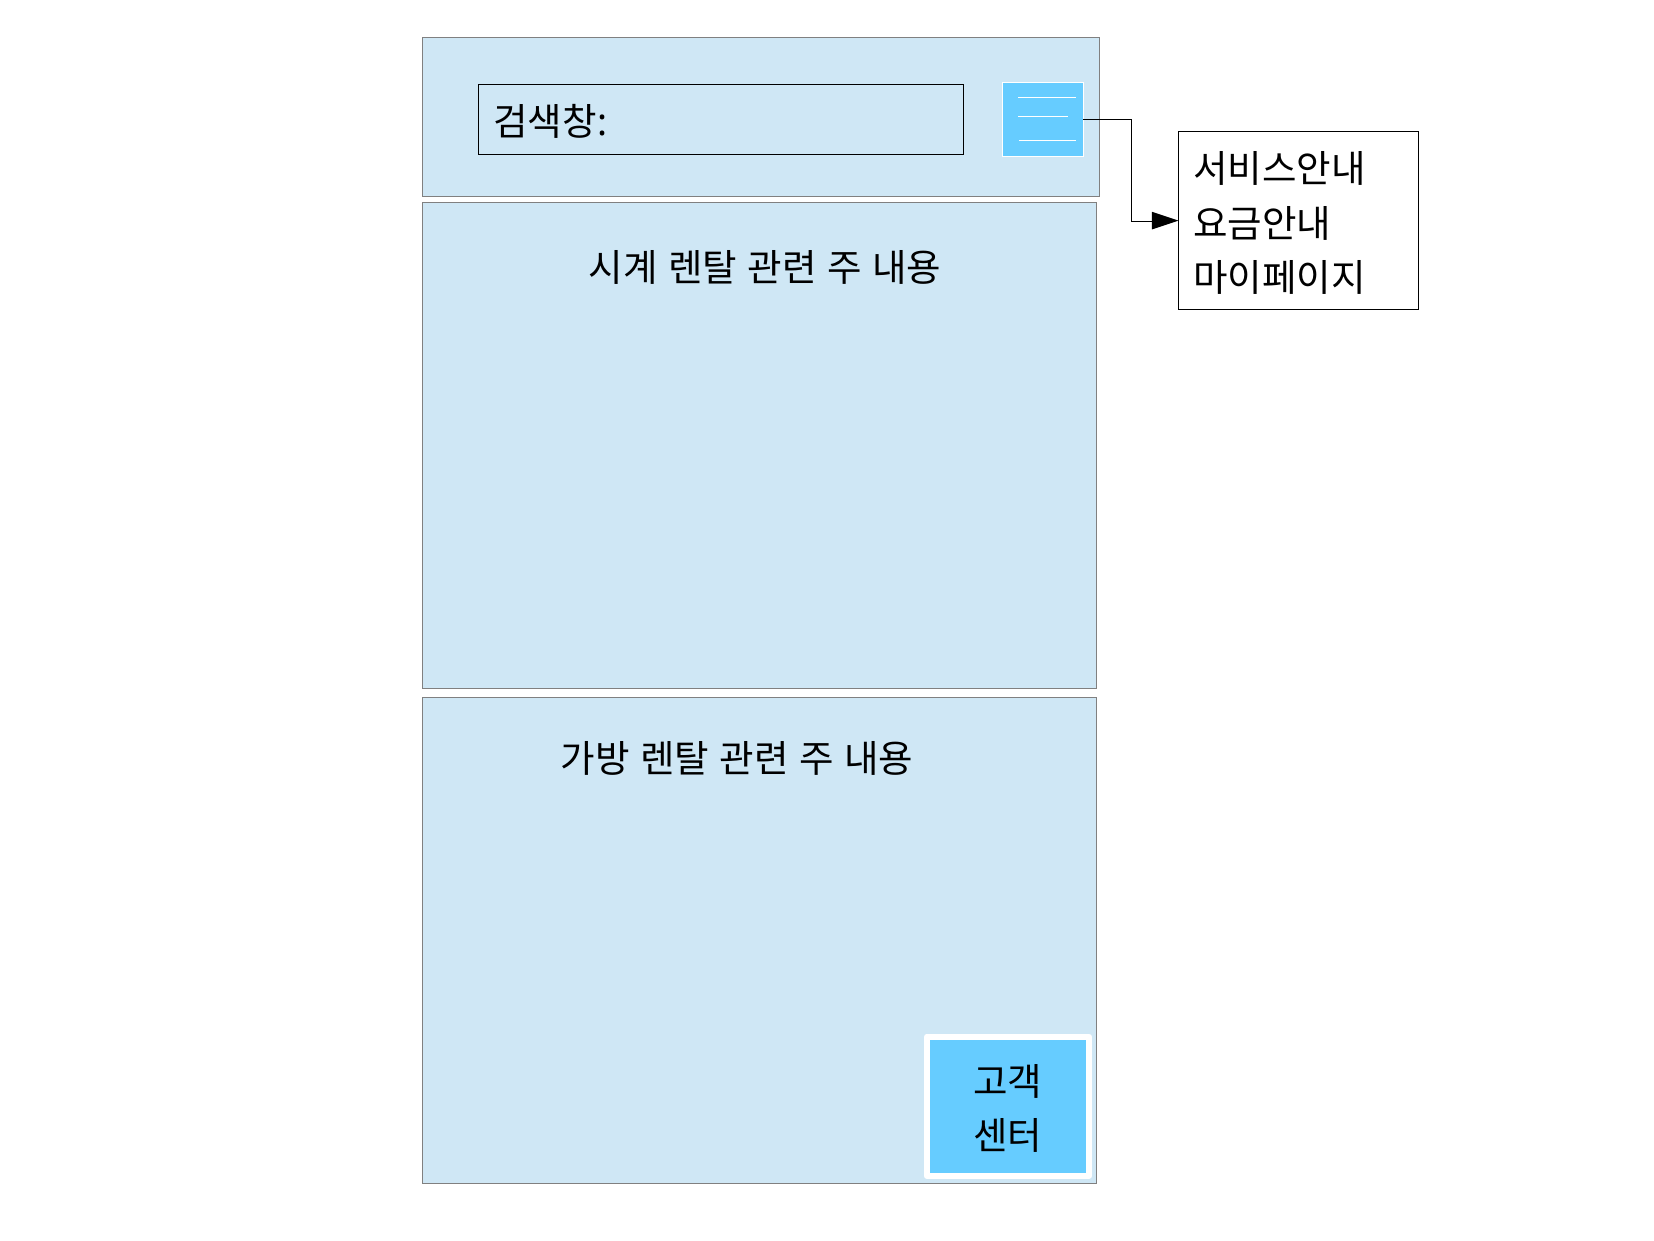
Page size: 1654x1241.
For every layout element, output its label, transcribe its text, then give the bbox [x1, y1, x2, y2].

text_box 검색창: [478, 84, 964, 143]
text_box 고객 센터 [926, 1036, 1090, 1176]
text_box 가방 렌탈 관련 주 내용 [546, 721, 978, 802]
text_box [422, 202, 1097, 689]
text_box 시계 렌탈 관련 주 내용 [574, 231, 992, 289]
text_box [422, 37, 1100, 197]
text_box 서비스안내 요금안내 마이페이지 [1178, 131, 1419, 276]
text_box [422, 697, 1097, 1184]
